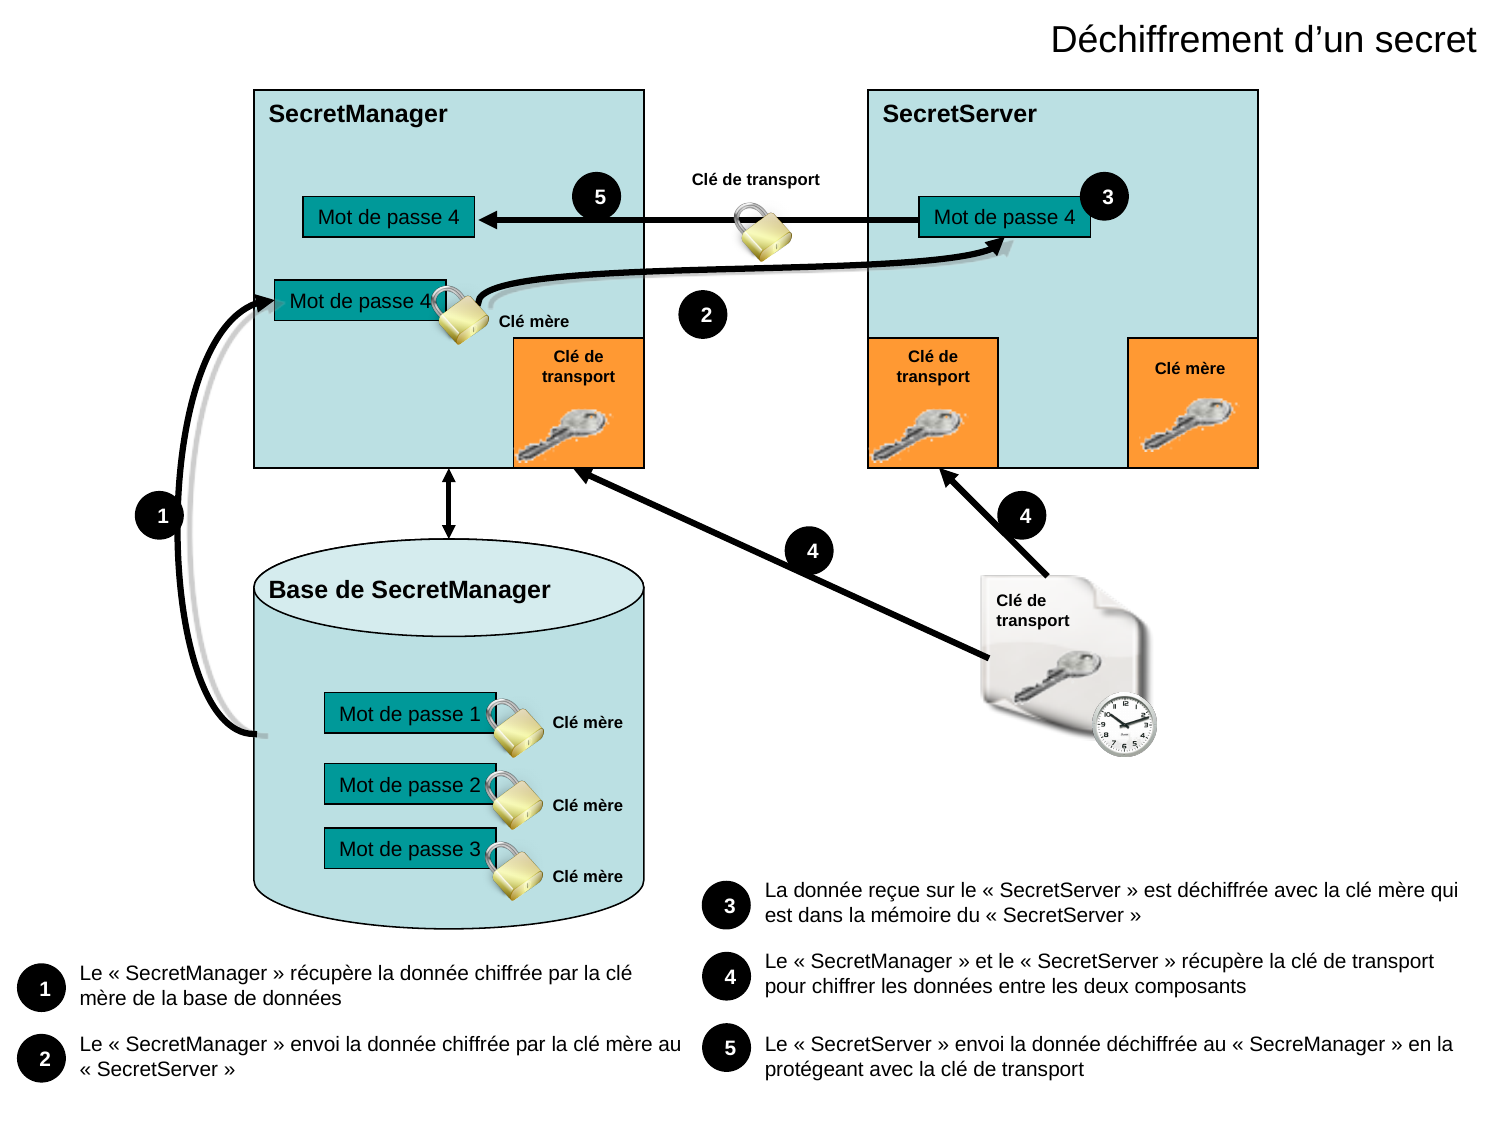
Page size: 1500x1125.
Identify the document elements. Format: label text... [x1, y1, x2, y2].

text_box Mot de passe 1 [324, 692, 479, 734]
text_box Base de SecretManager [253, 565, 637, 612]
picture [513, 408, 614, 463]
text_box Déchiffrement d’un secret [1035, 7, 1493, 68]
text_box 3 [702, 881, 751, 929]
text_box [868, 90, 1258, 468]
text_box Clé de transport [868, 337, 999, 394]
text_box Le « SecretManager » envoi la donnée chiffrée par la clé mère au « SecretServer » [64, 1023, 703, 1089]
picture [868, 408, 969, 463]
text_box 4 [785, 527, 833, 575]
text_box 3 [1080, 172, 1129, 220]
text_box SecretManager [253, 90, 486, 136]
text_box Mot de passe 4 [303, 196, 475, 237]
picture [424, 279, 495, 351]
text_box Le « SecretManager » récupère la donnée chiffrée par la clé mère de la base de données [64, 952, 691, 1018]
text_box Clé de transport [643, 160, 869, 197]
text_box Mot de passe 2 [324, 763, 496, 804]
picture [727, 197, 798, 265]
text_box Clé mère [1140, 349, 1241, 386]
text_box La donnée reçue sur le « SecretServer » est déchiffrée avec la clé mère qui est dans la mémoire du « SecretServer » [750, 869, 1483, 935]
text_box Mot de passe 3 [324, 828, 478, 869]
picture [1139, 397, 1240, 452]
text_box [496, 279, 644, 337]
text_box 5 [572, 172, 621, 220]
text_box 4 [998, 491, 1046, 539]
text_box 1 [17, 964, 64, 1012]
text_box Le « SecretManager » et le « SecretServer » récupère la clé de transport pour chiffrer les données entre les deux composants [750, 940, 1471, 1006]
text_box 2 [679, 290, 727, 339]
text_box Clé mère [483, 303, 585, 340]
text_box Clé mère [537, 858, 639, 894]
text_box [253, 311, 644, 469]
picture [478, 764, 549, 906]
text_box Le « SecretServer » envoi la donnée déchiffrée au « SecreManager » en la protégeant avec la clé de transport [750, 1023, 1483, 1089]
text_box 1 [135, 491, 184, 539]
text_box [253, 592, 644, 929]
text_box SecretServer [867, 90, 1053, 136]
text_box Mot de passe 4 [274, 279, 424, 321]
text_box 2 [17, 1034, 64, 1082]
text_box 4 [702, 952, 751, 1000]
picture [479, 692, 550, 763]
text_box 5 [702, 1023, 751, 1072]
text_box Clé mère [537, 704, 639, 740]
text_box Mot de passe 4 [919, 196, 1091, 237]
picture [951, 574, 1176, 757]
text_box Clé de transport [981, 581, 1129, 638]
text_box Clé de transport [513, 337, 644, 394]
text_box [253, 90, 644, 300]
text_box Clé mère [537, 787, 639, 823]
